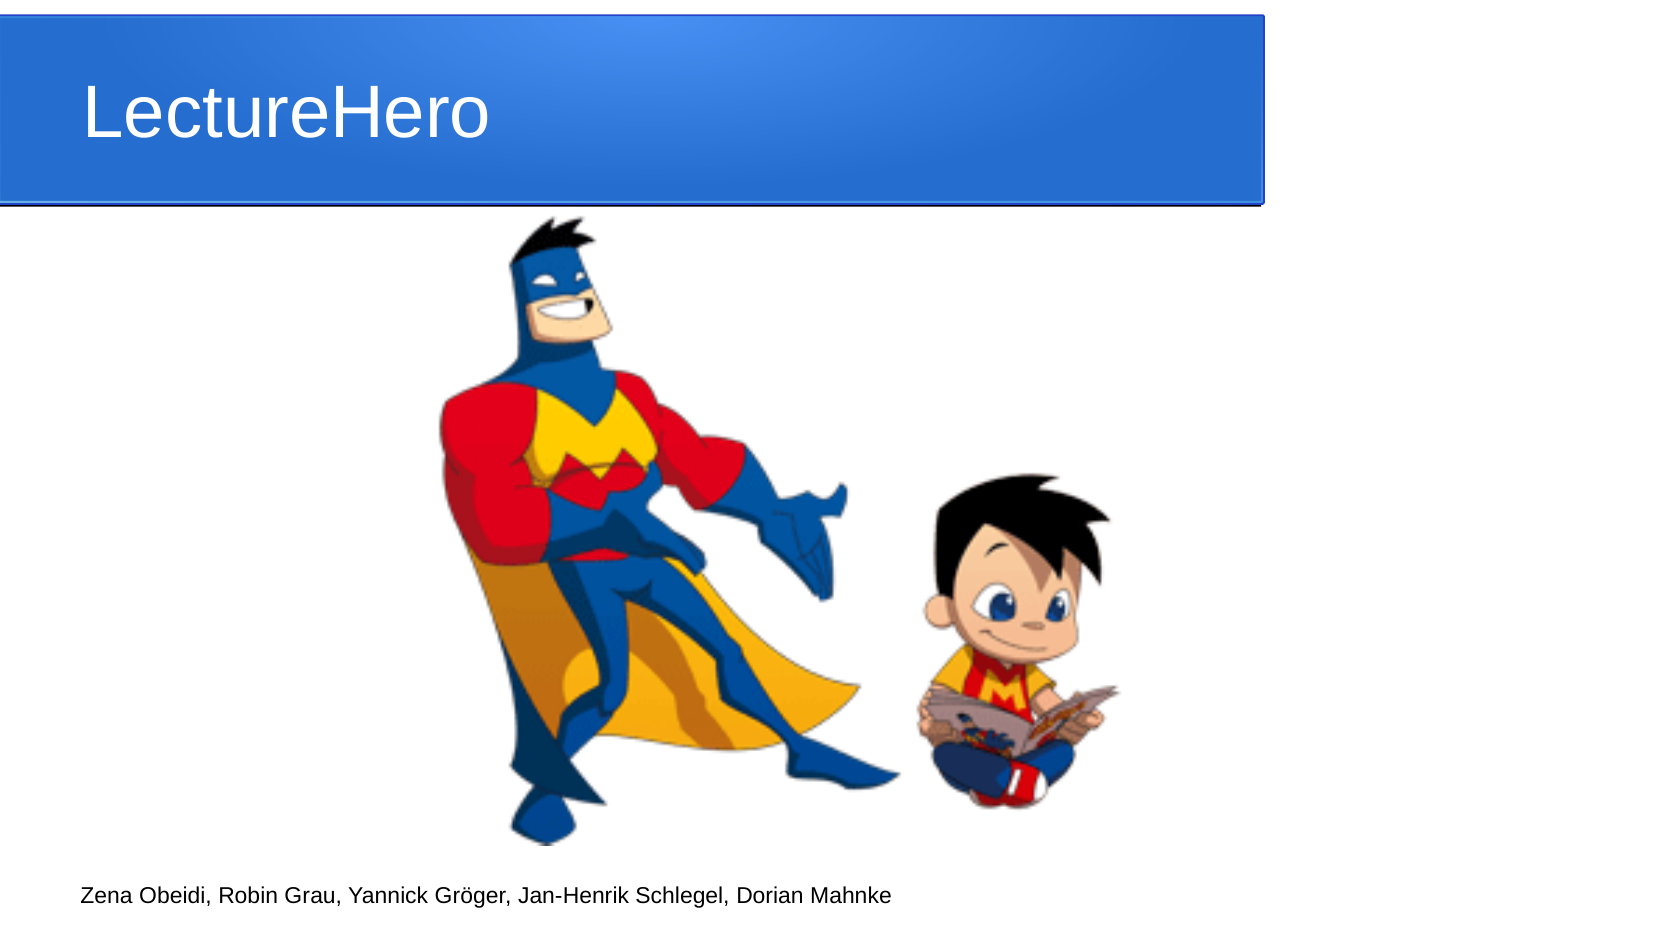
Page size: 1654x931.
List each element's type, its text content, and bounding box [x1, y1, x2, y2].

picture [365, 212, 1169, 846]
title LectureHero [82, 35, 1235, 189]
list Zena Obeidi, Robin Grau, Yannick Gröger, Jan-Henrik Schlegel, Dorian Mahnke [80, 372, 1569, 912]
